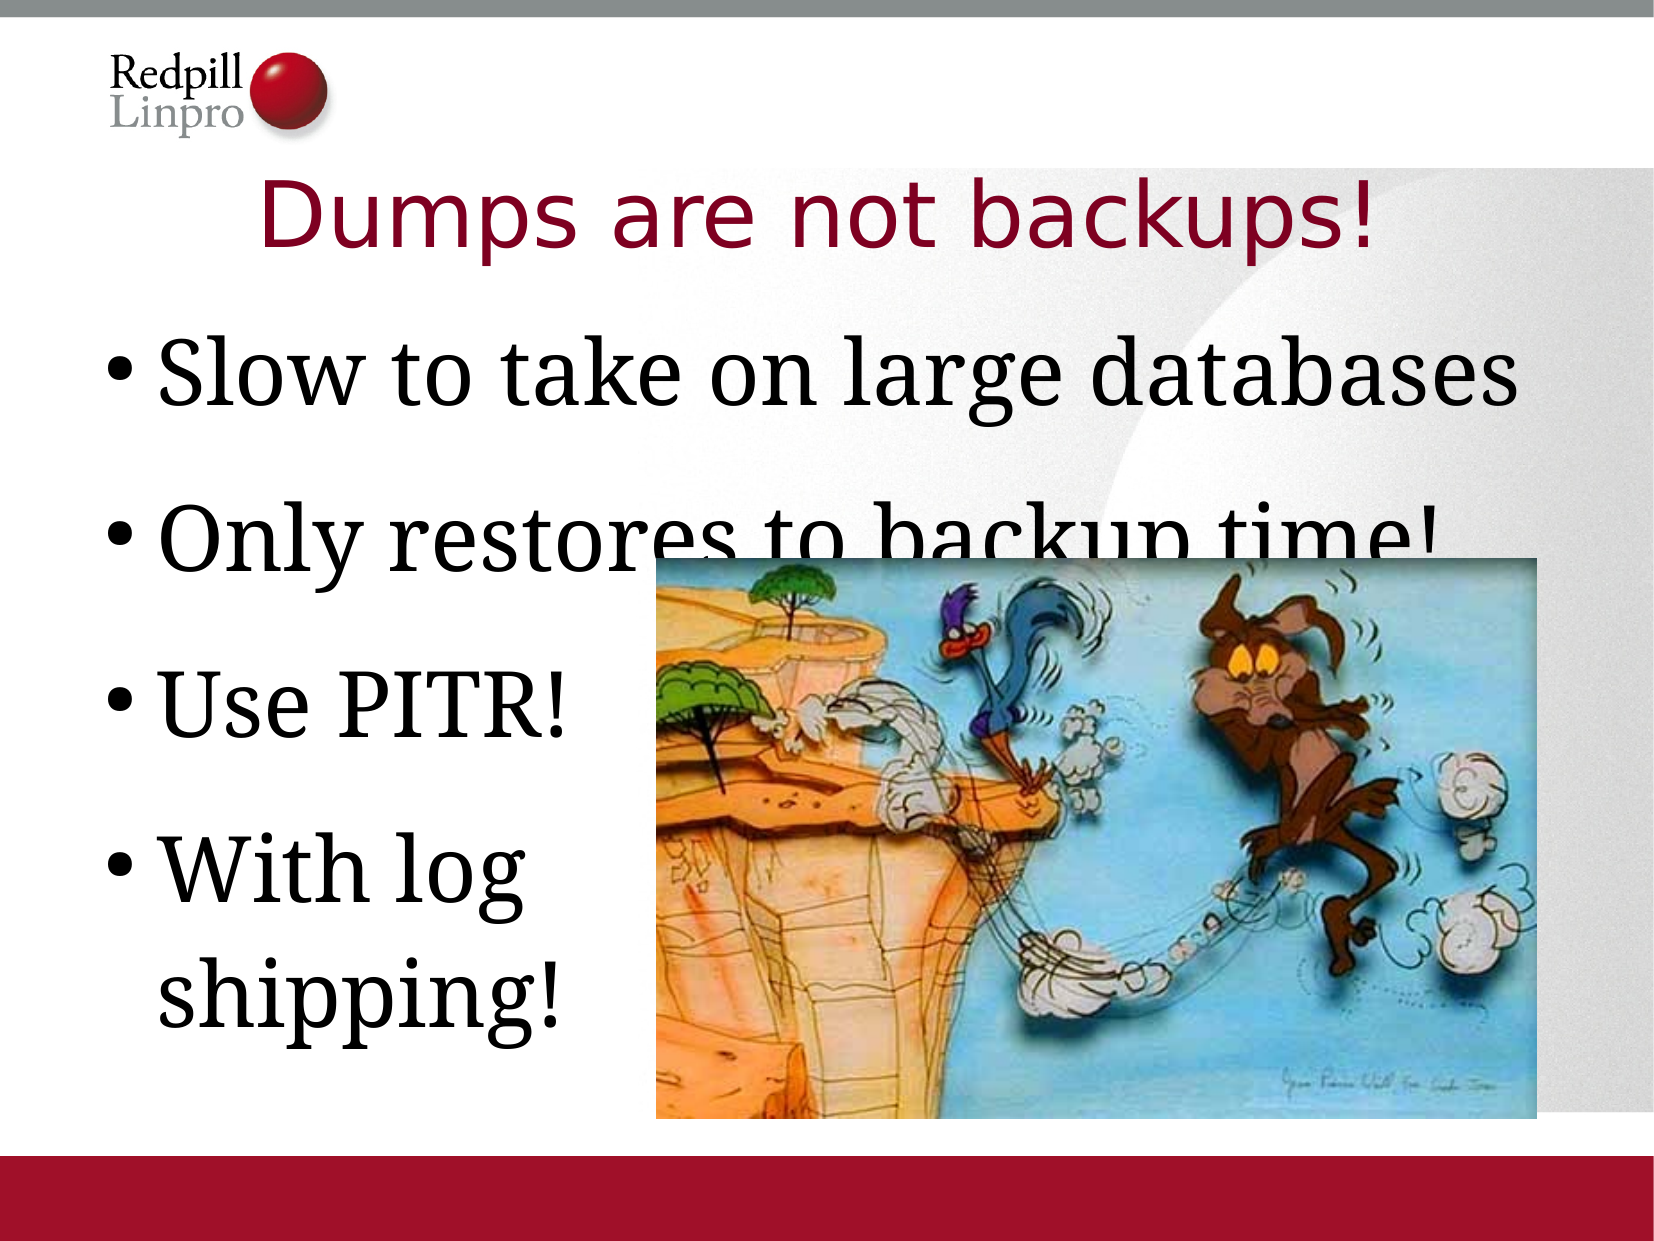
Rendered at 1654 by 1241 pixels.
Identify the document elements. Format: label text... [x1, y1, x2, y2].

title Dumps are not backups! [76, 147, 1565, 285]
picture [0, 0, 1654, 1241]
list Slow to take on large databases Only restores to backup time! Use PITR! With log shipping! [85, 307, 1574, 1112]
